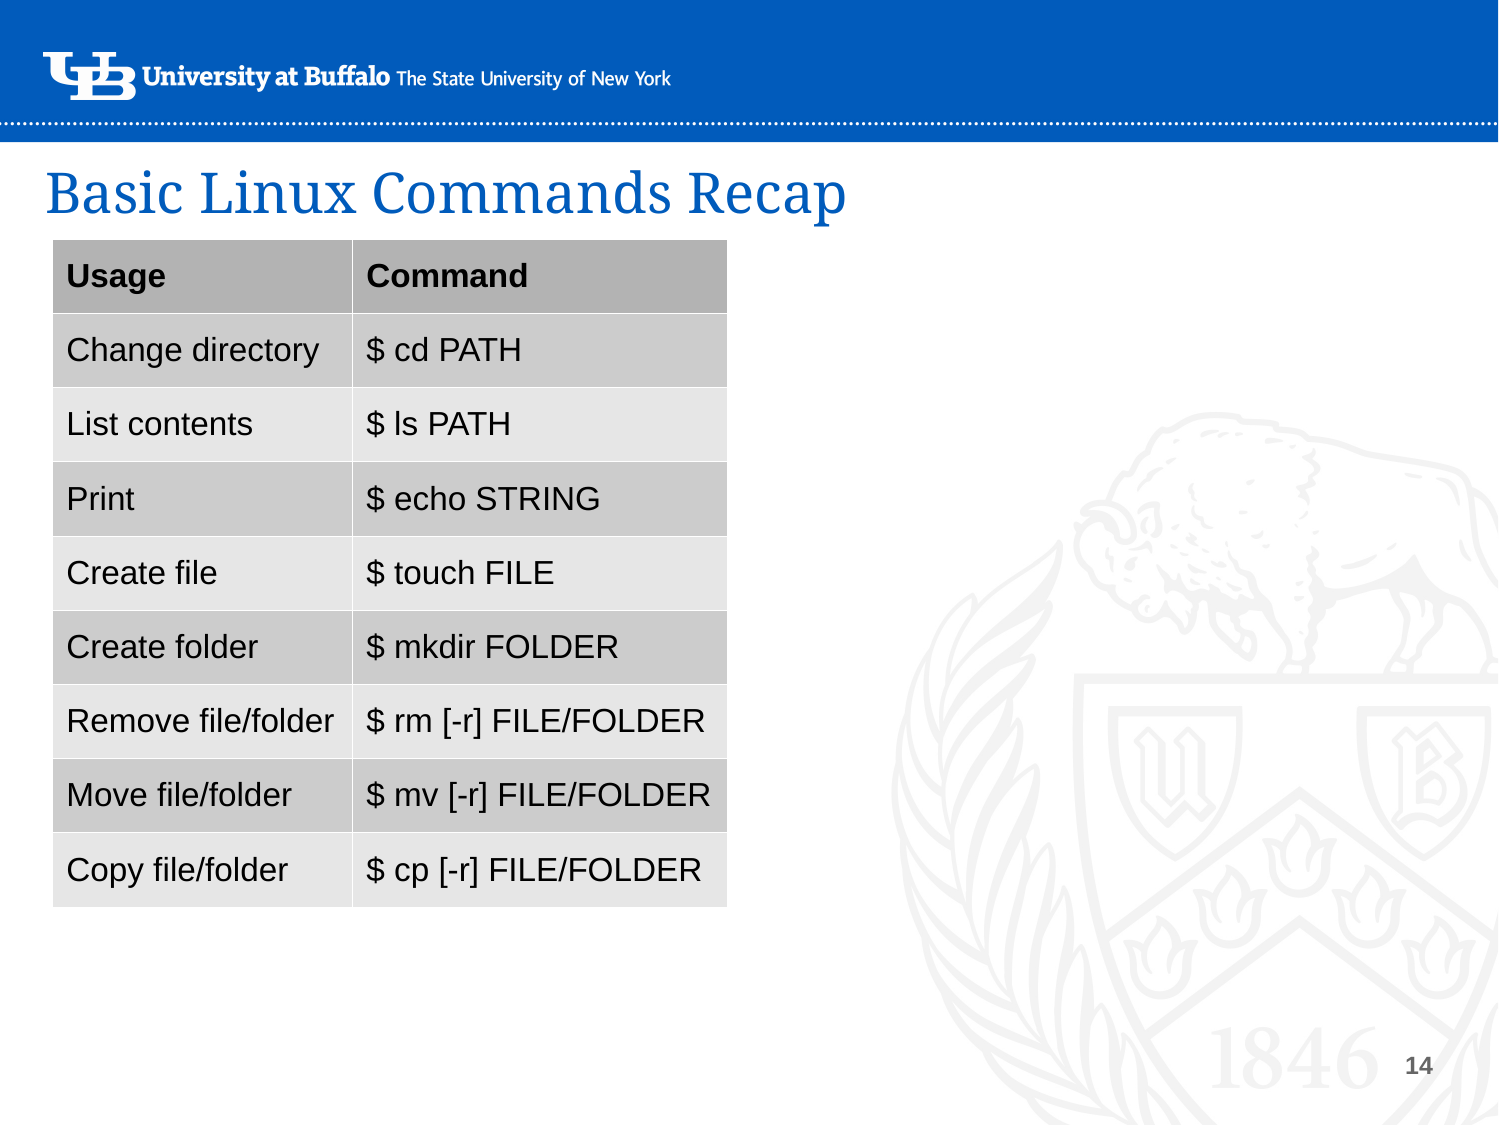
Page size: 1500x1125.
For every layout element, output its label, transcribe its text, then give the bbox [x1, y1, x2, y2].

table_cell Create file [53, 537, 352, 610]
table_header Usage [53, 240, 352, 313]
table_header Command [353, 240, 727, 313]
table_cell List contents [53, 388, 352, 461]
table_cell $ echo STRING [353, 462, 727, 536]
table_cell $ mv [-r] FILE/FOLDER [353, 759, 727, 832]
table_cell Move file/folder [53, 759, 352, 832]
table_cell Create folder [53, 611, 352, 684]
table_cell $ touch FILE [353, 537, 727, 610]
table_cell Copy file/folder [53, 833, 352, 907]
table_cell $ cp [-r] FILE/FOLDER [353, 833, 727, 907]
title Basic Linux Commands Recap [30, 153, 1387, 232]
picture [0, 0, 1499, 1125]
table_cell $ cd PATH [353, 314, 727, 387]
table_cell $ ls PATH [353, 388, 727, 461]
table_cell $ rm [-r] FILE/FOLDER [353, 685, 727, 758]
table_cell $ mkdir FOLDER [353, 611, 727, 684]
table_cell Print [53, 462, 352, 536]
table_cell Change directory [53, 314, 352, 387]
table_cell Remove file/folder [53, 685, 352, 758]
